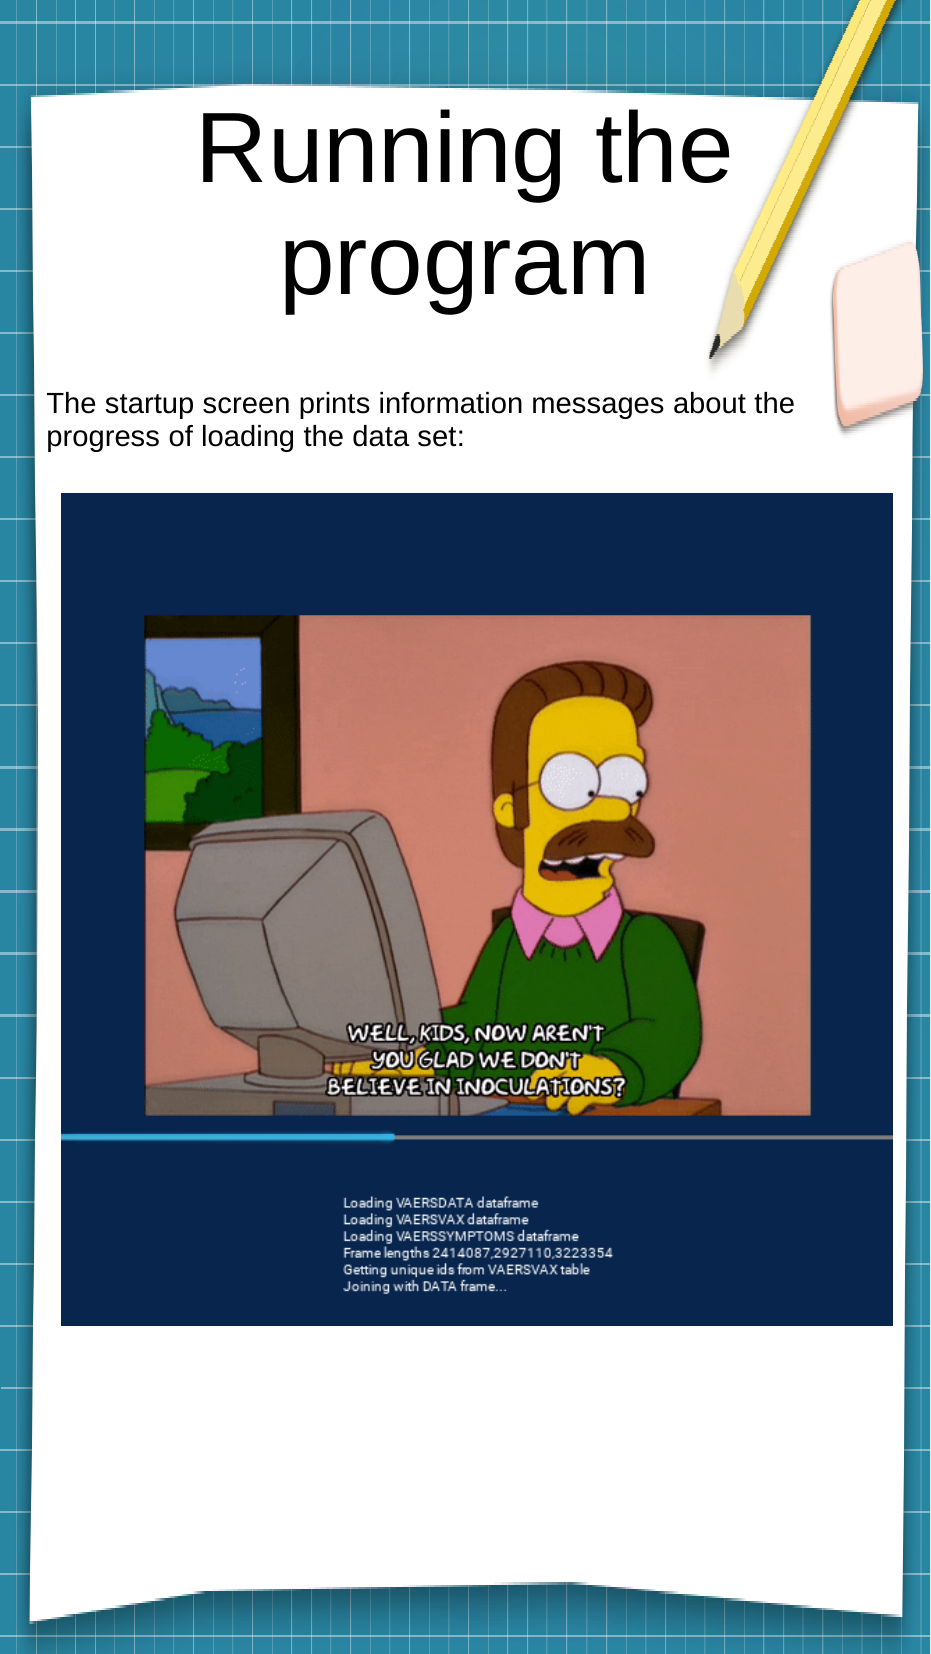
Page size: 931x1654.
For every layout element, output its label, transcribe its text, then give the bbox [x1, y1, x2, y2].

title Running the program [46, 65, 884, 342]
list The startup screen prints information messages about the progress of loading the data set: [46, 386, 884, 1346]
picture [0, 0, 931, 1654]
